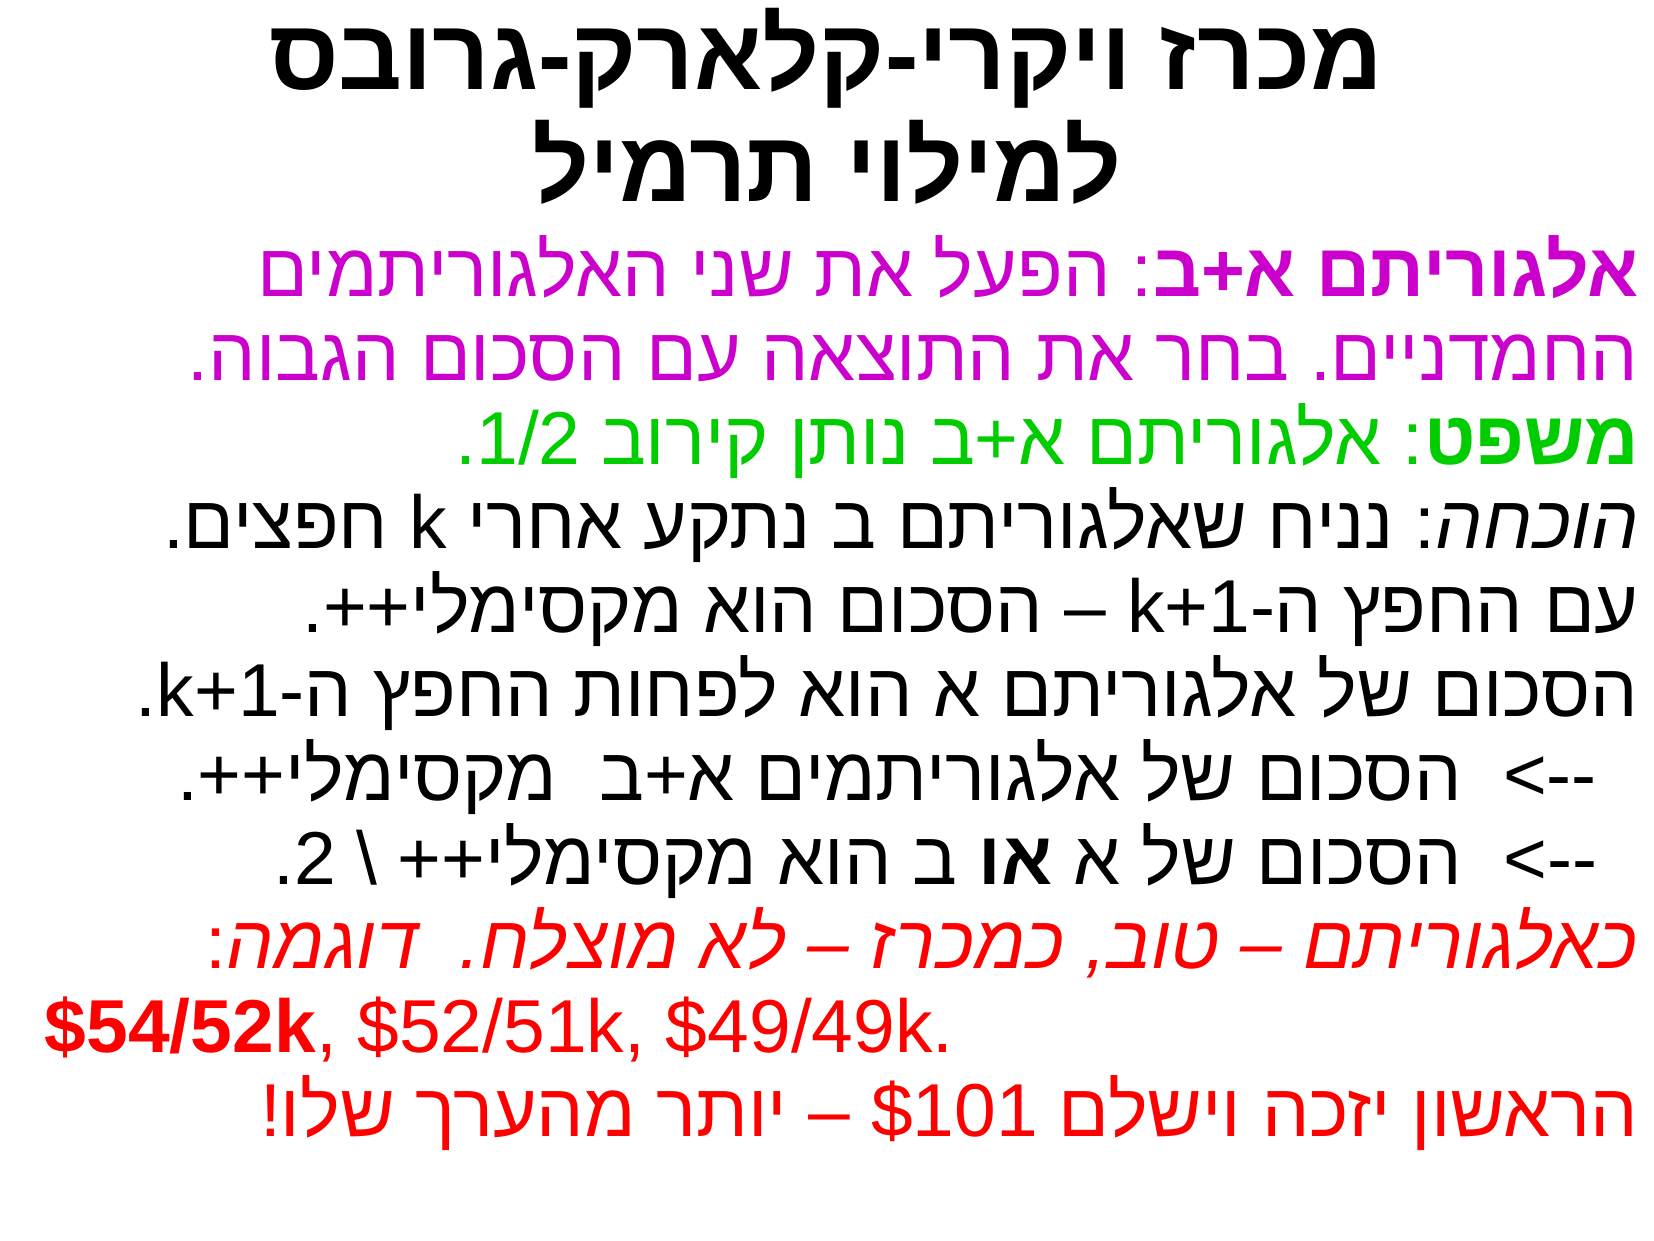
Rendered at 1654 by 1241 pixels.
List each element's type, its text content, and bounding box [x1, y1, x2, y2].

text_box אלגוריתם א+ב: הפעל את שני האלגוריתמים החמדניים. בחר את התוצאה עם הסכום הגבוה. משפט: אלגוריתם א+ב נותן קירוב 1/2. הוכחה: נניח שאלגוריתם ב נתקע אחרי k חפצים. עם החפץ ה-k+1 – הסכום הוא מקסימלי++. הסכום של אלגוריתם א הוא לפחות החפץ ה-k+1. --> הסכום של אלגוריתמים א+ב מקסימלי++. --> הסכום של א או ב הוא מקסימלי++ \ 2. כאלגוריתם – טוב, כמכרז – לא מוצלח. דוגמה: $54/52k, $52/51k, $49/49k. הראשון יזכה וישלם $101 – יותר מהערך שלו! [30, 221, 1654, 1241]
title מכרז ויקרי-קלארק-גרובס למילוי תרמיל [0, 0, 1654, 223]
